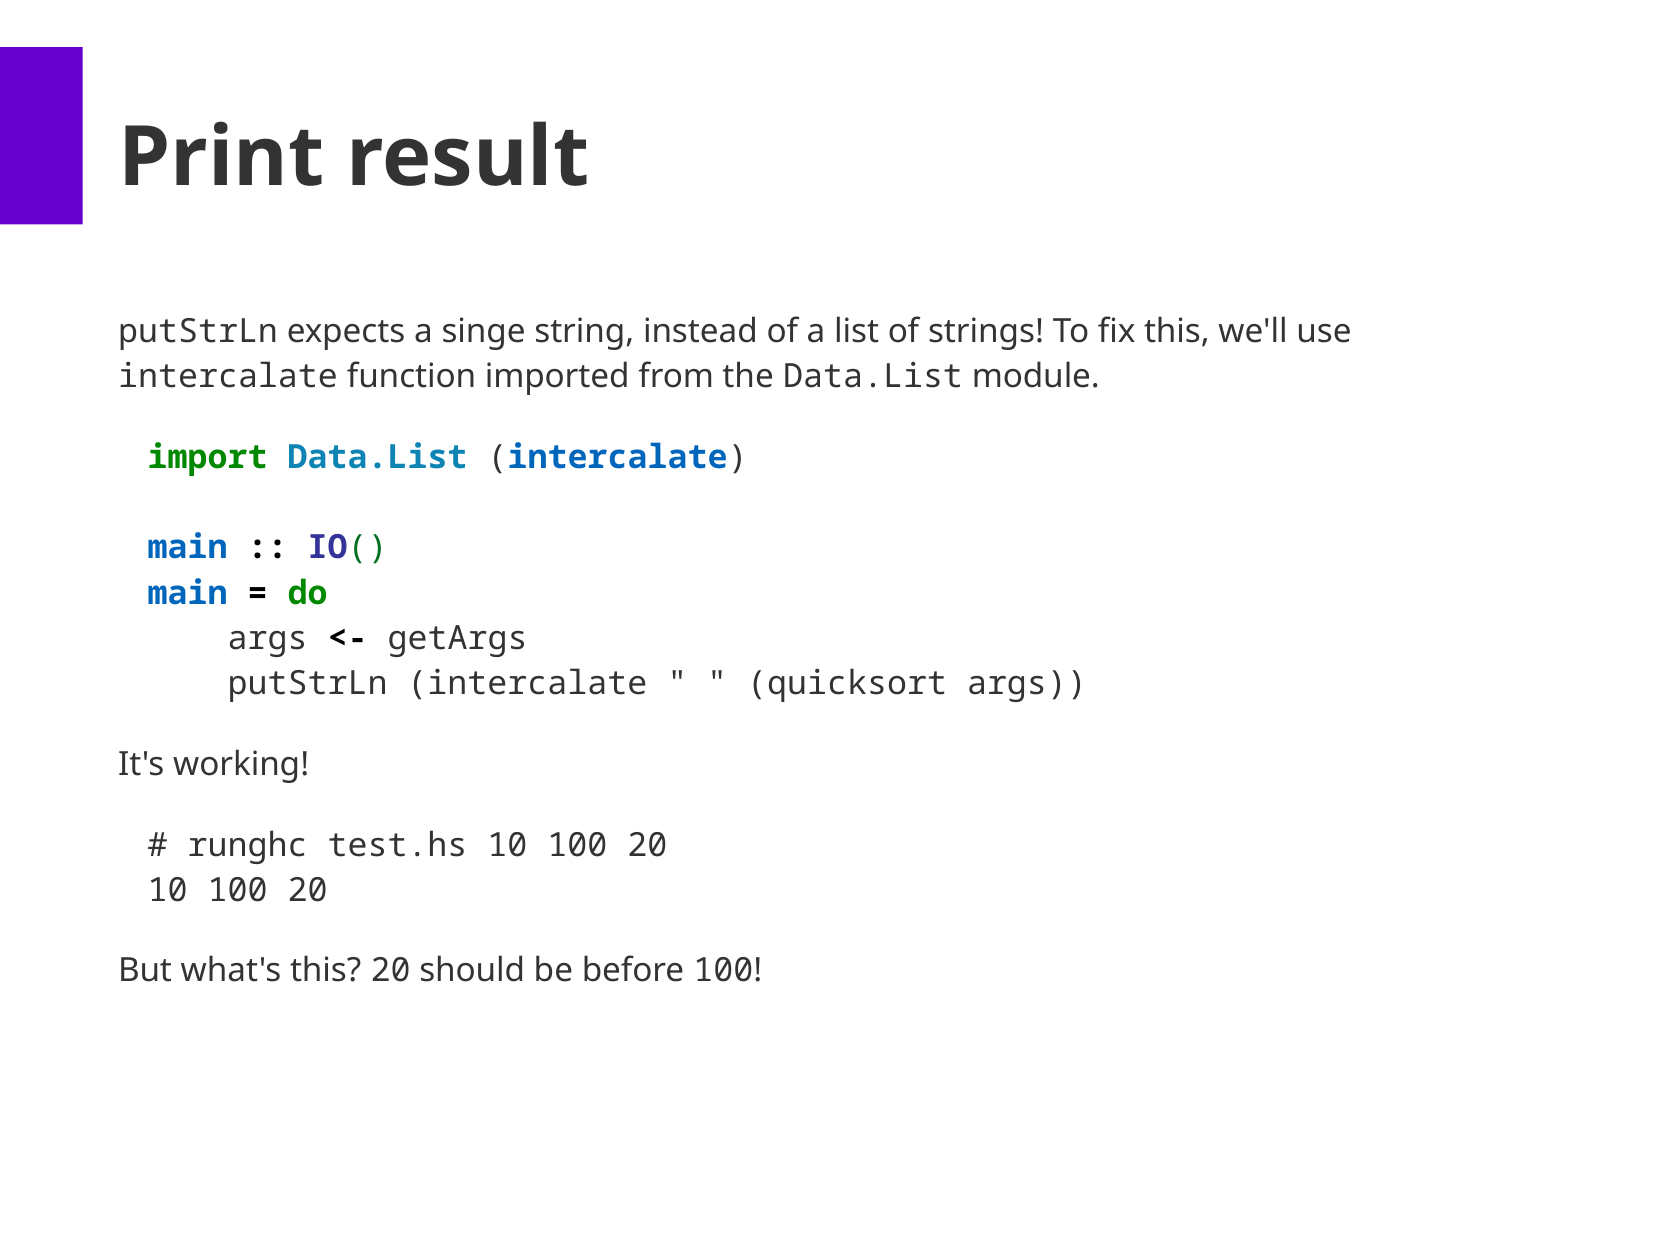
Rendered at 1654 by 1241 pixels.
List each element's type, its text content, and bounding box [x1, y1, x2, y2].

title Print result [118, 49, 1571, 257]
list putStrLn expects a singe string, instead of a list of strings! To fix this, we'll use intercalate function imported from the Data.List module. import Data.List (intercalate) main :: IO() main = do args <- getArgs putStrLn (intercalate " " (quicksort args)) It's working! # runghc test.hs 10 100 20 10 100 20 But what's this? 20 should be before 100! [118, 307, 1536, 1074]
